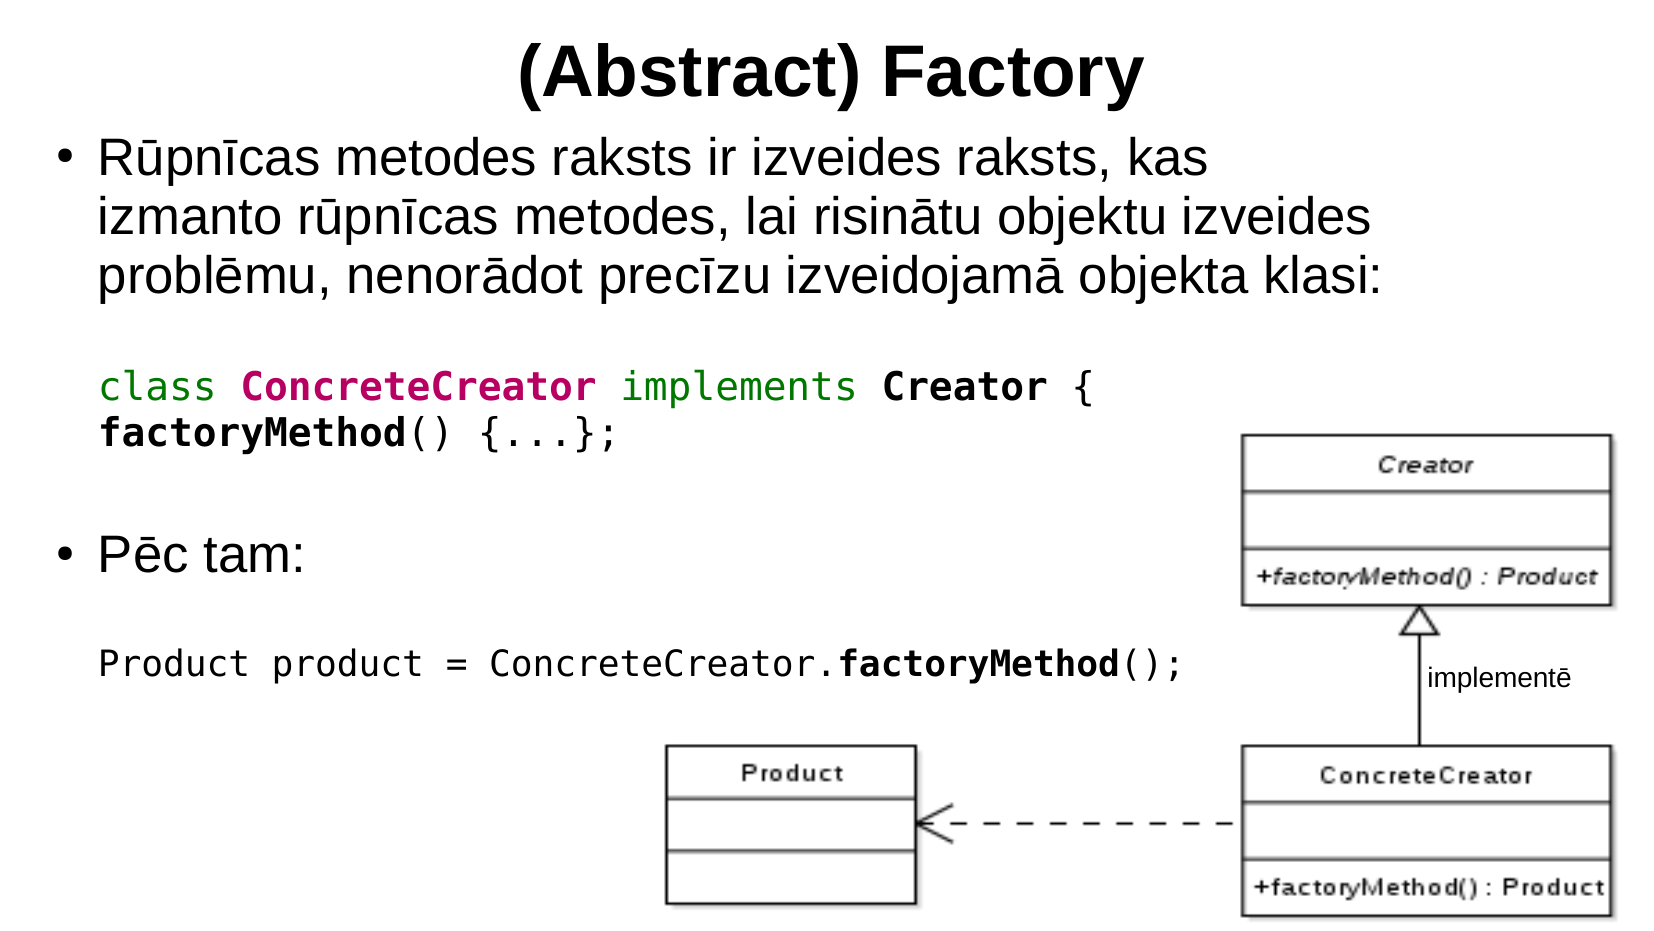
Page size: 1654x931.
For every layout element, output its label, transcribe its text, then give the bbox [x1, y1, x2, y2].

title (Abstract) Factory [86, 30, 1576, 113]
list Rūpnīcas metodes raksts ir izveides raksts, kas izmanto rūpnīcas metodes, lai risinātu objektu izveides problēmu, nenorādot precīzu izveidojamā objekta klasi: class ConcreteCreator implements Creator { factoryMethod() {...}; Pēc tam: Product product = ConcreteCreator.factoryMethod(); [41, 127, 1396, 709]
text_box implementē [1412, 654, 1638, 701]
picture [655, 425, 1621, 925]
